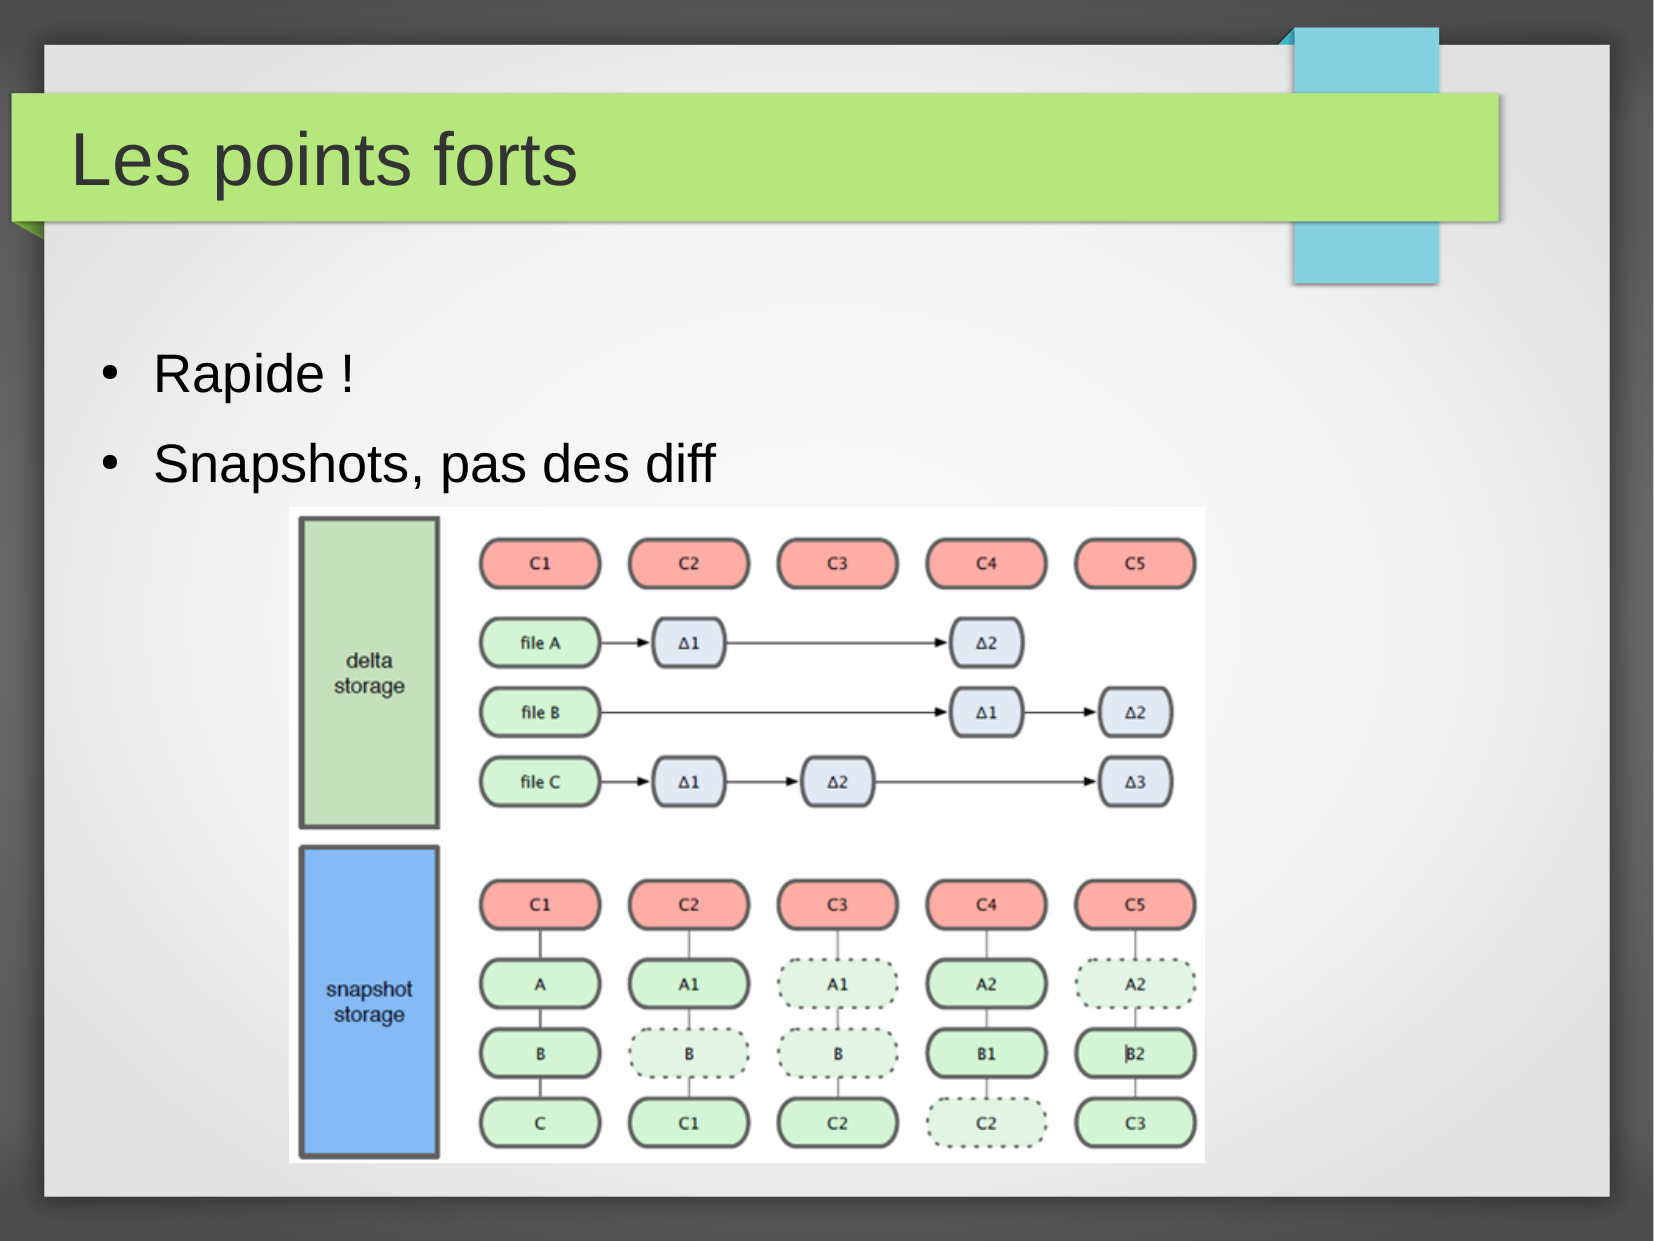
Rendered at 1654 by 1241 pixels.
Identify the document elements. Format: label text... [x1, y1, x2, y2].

title Les points forts [70, 106, 1229, 213]
list Rapide ! Snapshots, pas des diff [82, 343, 1538, 1063]
picture [0, 0, 1654, 1241]
